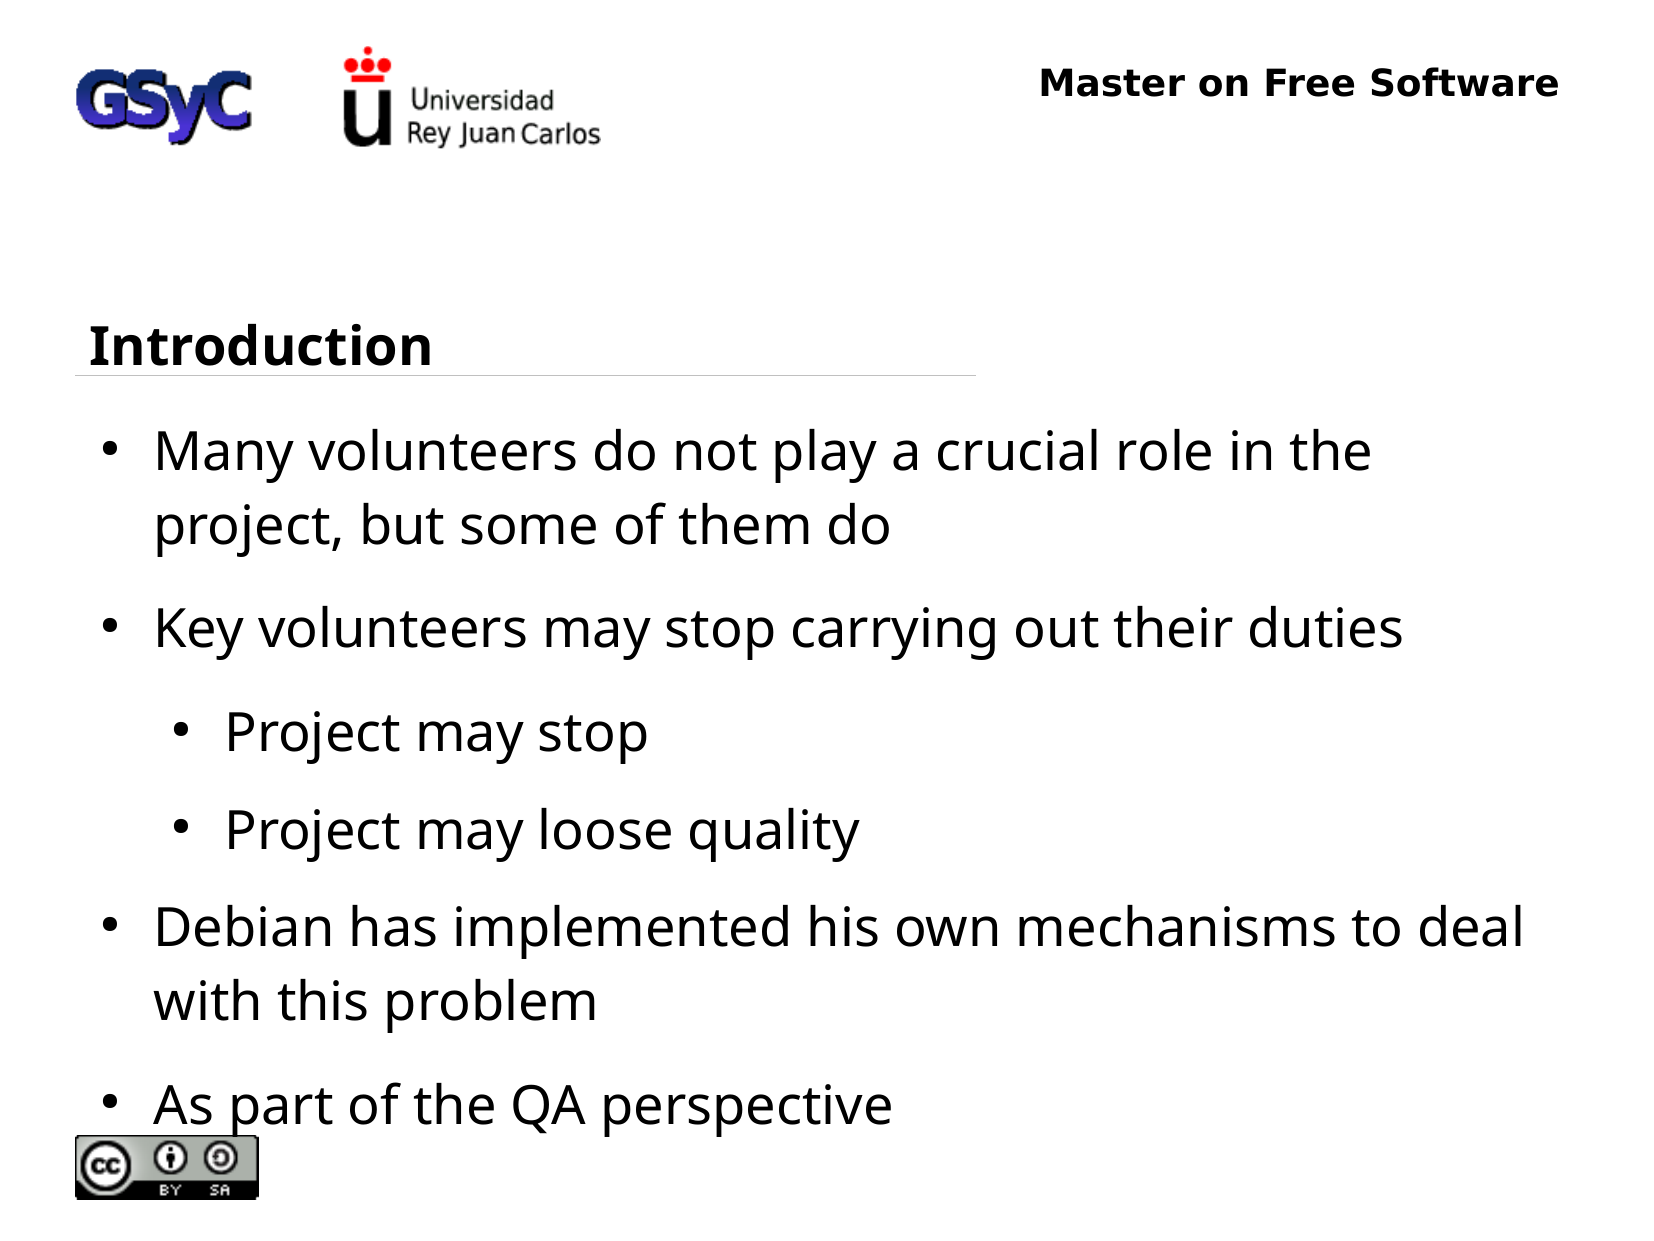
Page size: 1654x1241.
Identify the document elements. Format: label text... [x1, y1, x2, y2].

text_box Introduction [75, 300, 1538, 381]
text_box [721, 1109, 737, 1121]
text_box [609, 1109, 625, 1121]
picture [75, 46, 601, 150]
list Many volunteers do not play a crucial role in the project, but some of them do Key volunteers may stop carrying out their duties Project may stop Project may loose quality Debian has implemented his own mechanisms to deal with this problem As part of the QA perspective [82, 412, 1571, 1109]
text_box [519, 1109, 543, 1120]
text_box [355, 1109, 372, 1121]
text_box [75, 412, 1576, 1163]
picture [75, 1163, 259, 1200]
text_box [845, 1109, 852, 1119]
text_box [237, 1109, 253, 1121]
text_box [268, 1110, 282, 1121]
